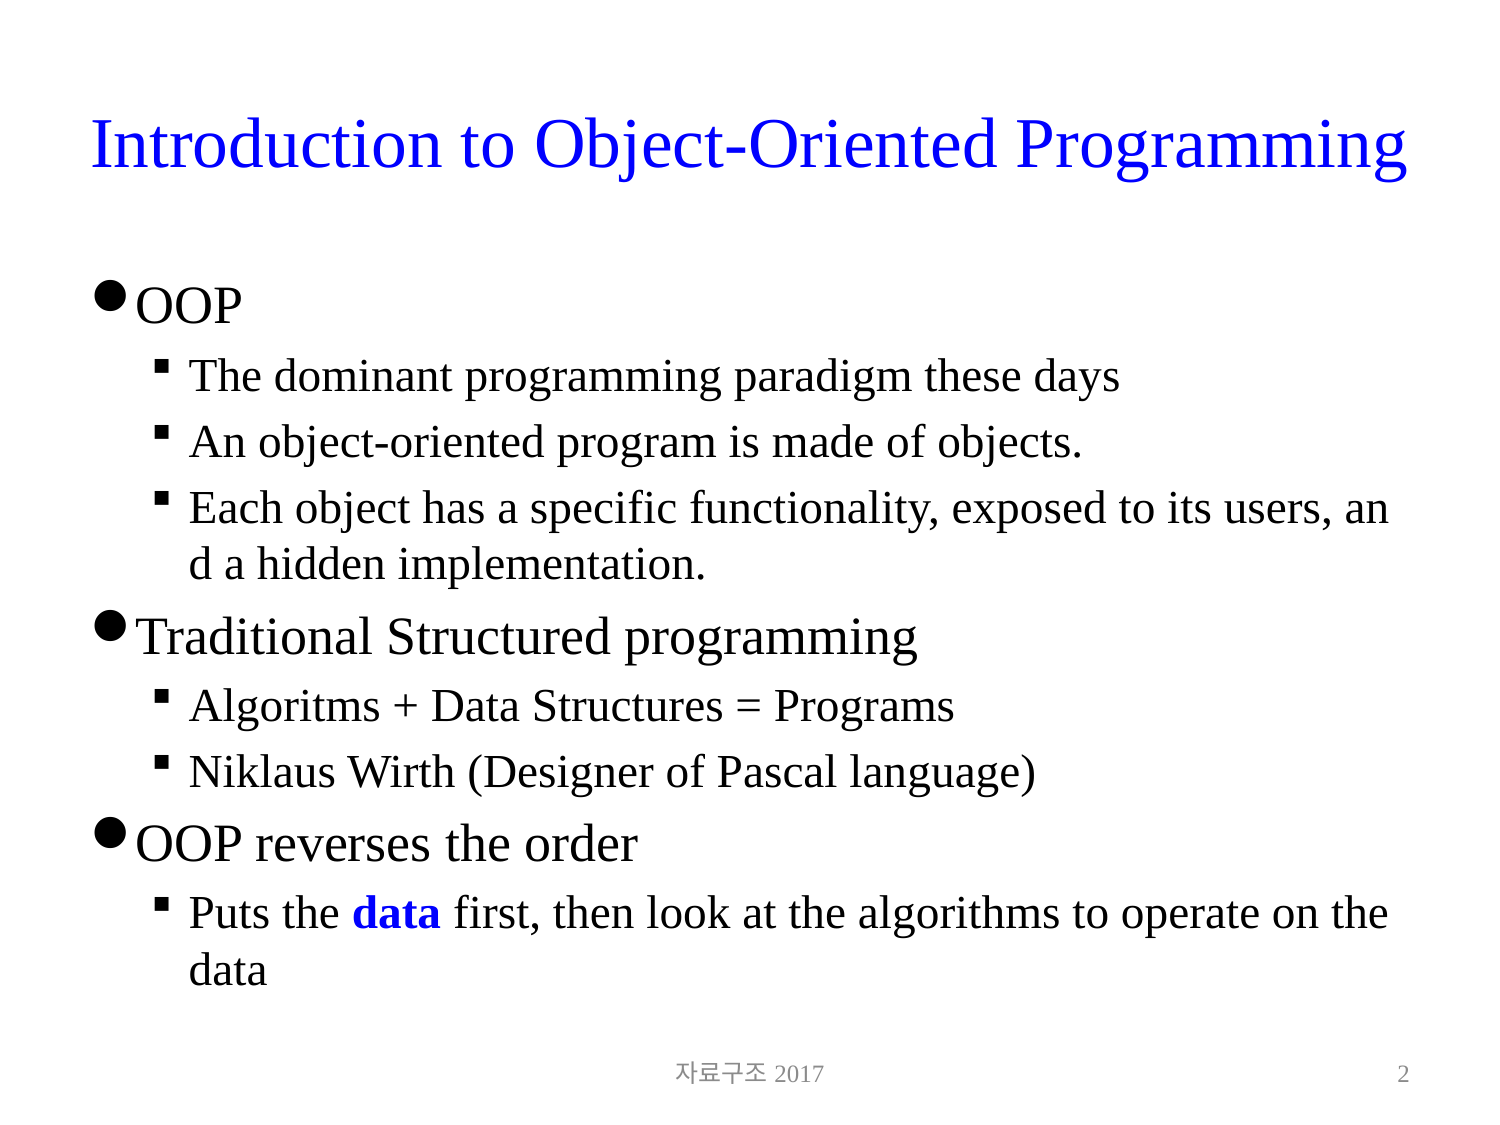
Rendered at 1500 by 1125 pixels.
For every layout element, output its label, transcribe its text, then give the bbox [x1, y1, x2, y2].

footer 자료구조 2017 [512, 1042, 988, 1103]
slide_number <숫자> [1074, 1042, 1425, 1103]
title Introduction to Object-Oriented Programming [75, 45, 1425, 233]
list OOP The dominant programming paradigm these days An object-oriented program is made of objects. Each object has a specific functionality, exposed to its users, and a hidden implementation. Traditional Structured programming Algoritms + Data Structures = Programs Niklaus Wirth (Designer of Pascal language) OOP reverses the order Puts the data first, then look at the algorithms to operate on the data [75, 262, 1425, 1005]
